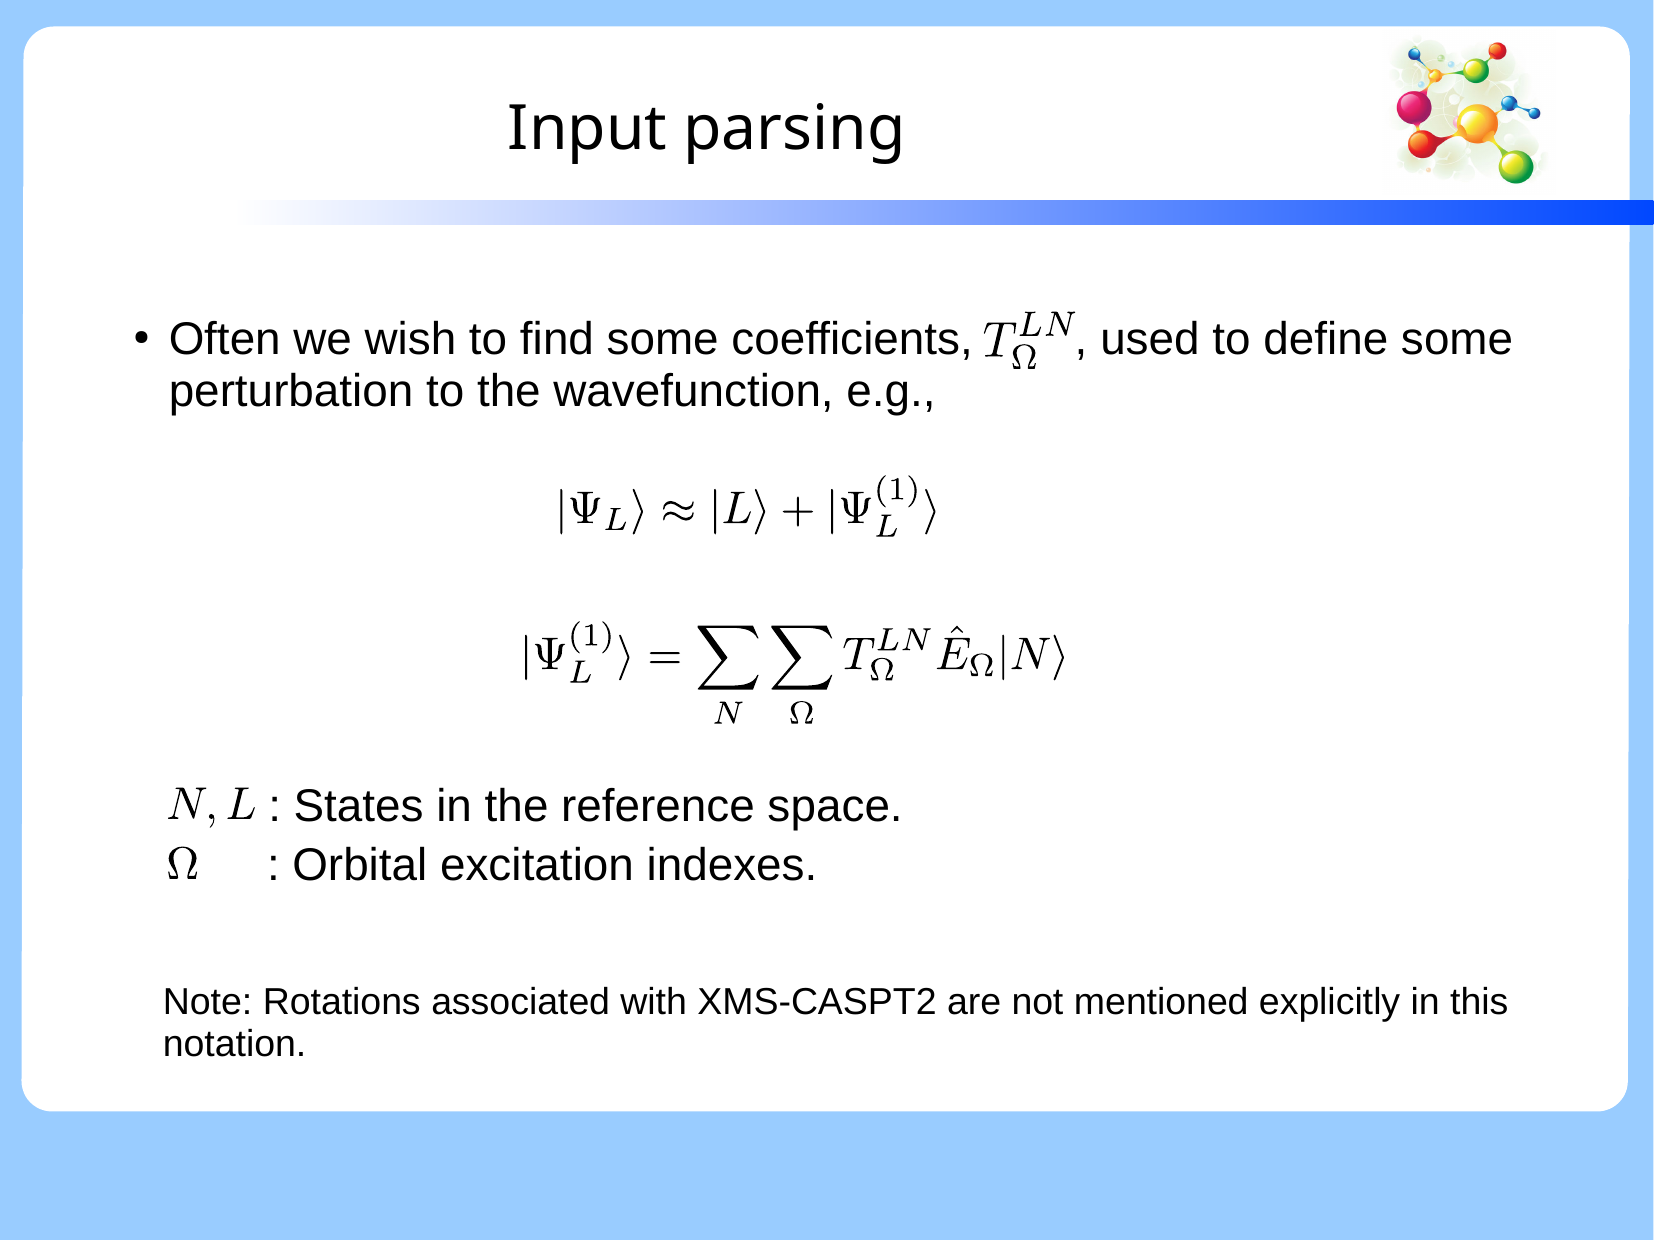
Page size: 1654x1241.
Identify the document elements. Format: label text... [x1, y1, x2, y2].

text_box [519, 621, 1069, 724]
text_box Often we wish to find some coefficients, , used to define some perturbation to the wavefunction, e.g., [118, 305, 1592, 429]
text_box [554, 475, 941, 537]
text_box [982, 311, 1077, 369]
text_box : States in the reference space. [218, 772, 1654, 896]
picture [1382, 29, 1556, 195]
text_box : Orbital excitation indexes. [153, 831, 1626, 955]
text_box [166, 787, 218, 828]
text_box Note: Rotations associated with XMS-CASPT2 are not mentioned explicitly in this notation. [112, 973, 1586, 1097]
title Input parsing [82, 49, 1332, 201]
